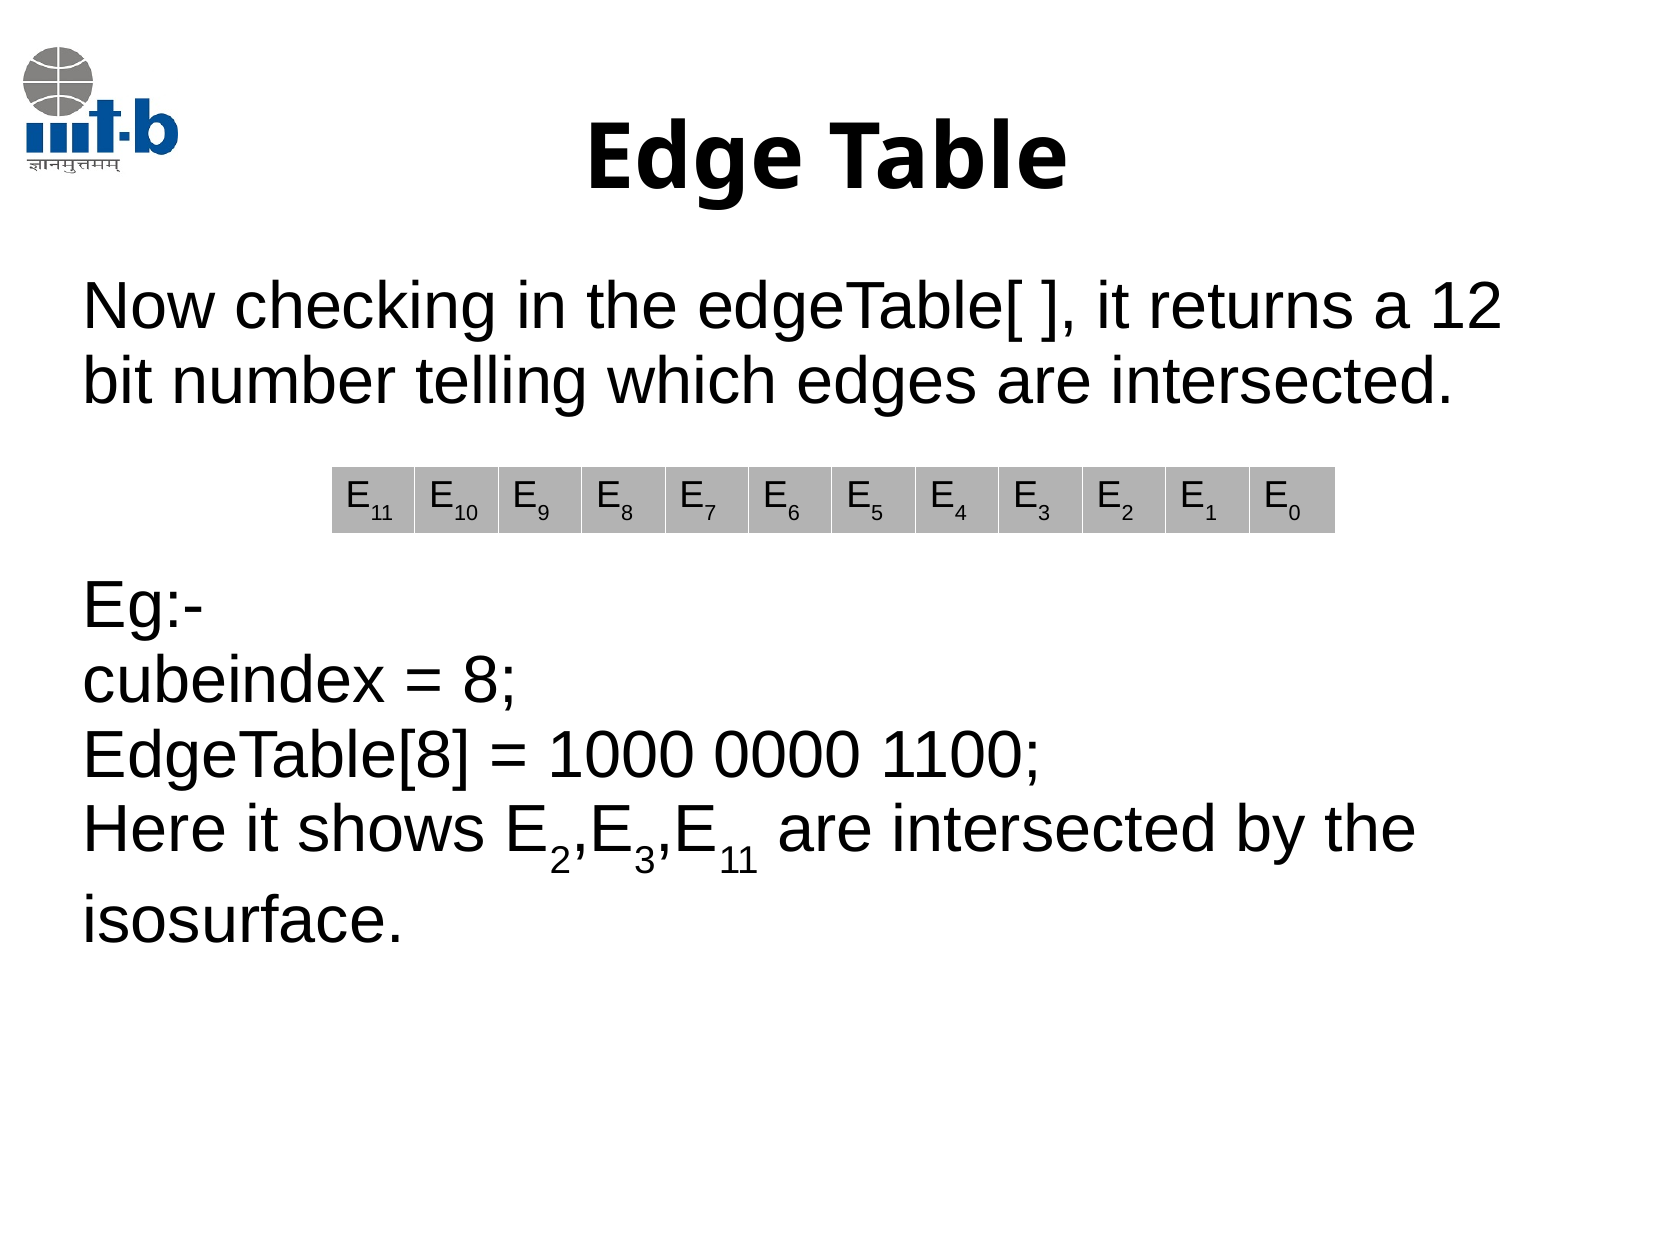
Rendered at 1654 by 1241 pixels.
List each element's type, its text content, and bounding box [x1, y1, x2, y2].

table_header E1 [1166, 467, 1249, 533]
title Edge Table [82, 49, 1571, 257]
table_header E0 [1250, 467, 1335, 533]
table_header E11 [332, 467, 414, 533]
table_header E4 [916, 467, 998, 533]
table_header E3 [999, 467, 1082, 533]
table_header E10 [415, 467, 498, 533]
table_header E9 [499, 467, 581, 533]
table_header E5 [832, 467, 915, 533]
table_header E2 [1083, 467, 1165, 533]
table_header E6 [749, 467, 831, 533]
table_header E8 [582, 467, 665, 533]
subtitle Now checking in the edgeTable[ ], it returns a 12 bit number telling which edges are intersected. Eg:- cubeindex = 8; EdgeTable[8] = 1000 0000 1100; Here it shows E2,E3,E11 are intersected by the isosurface. [82, 268, 1571, 1032]
picture [23, 35, 178, 189]
table_header E7 [666, 467, 748, 533]
